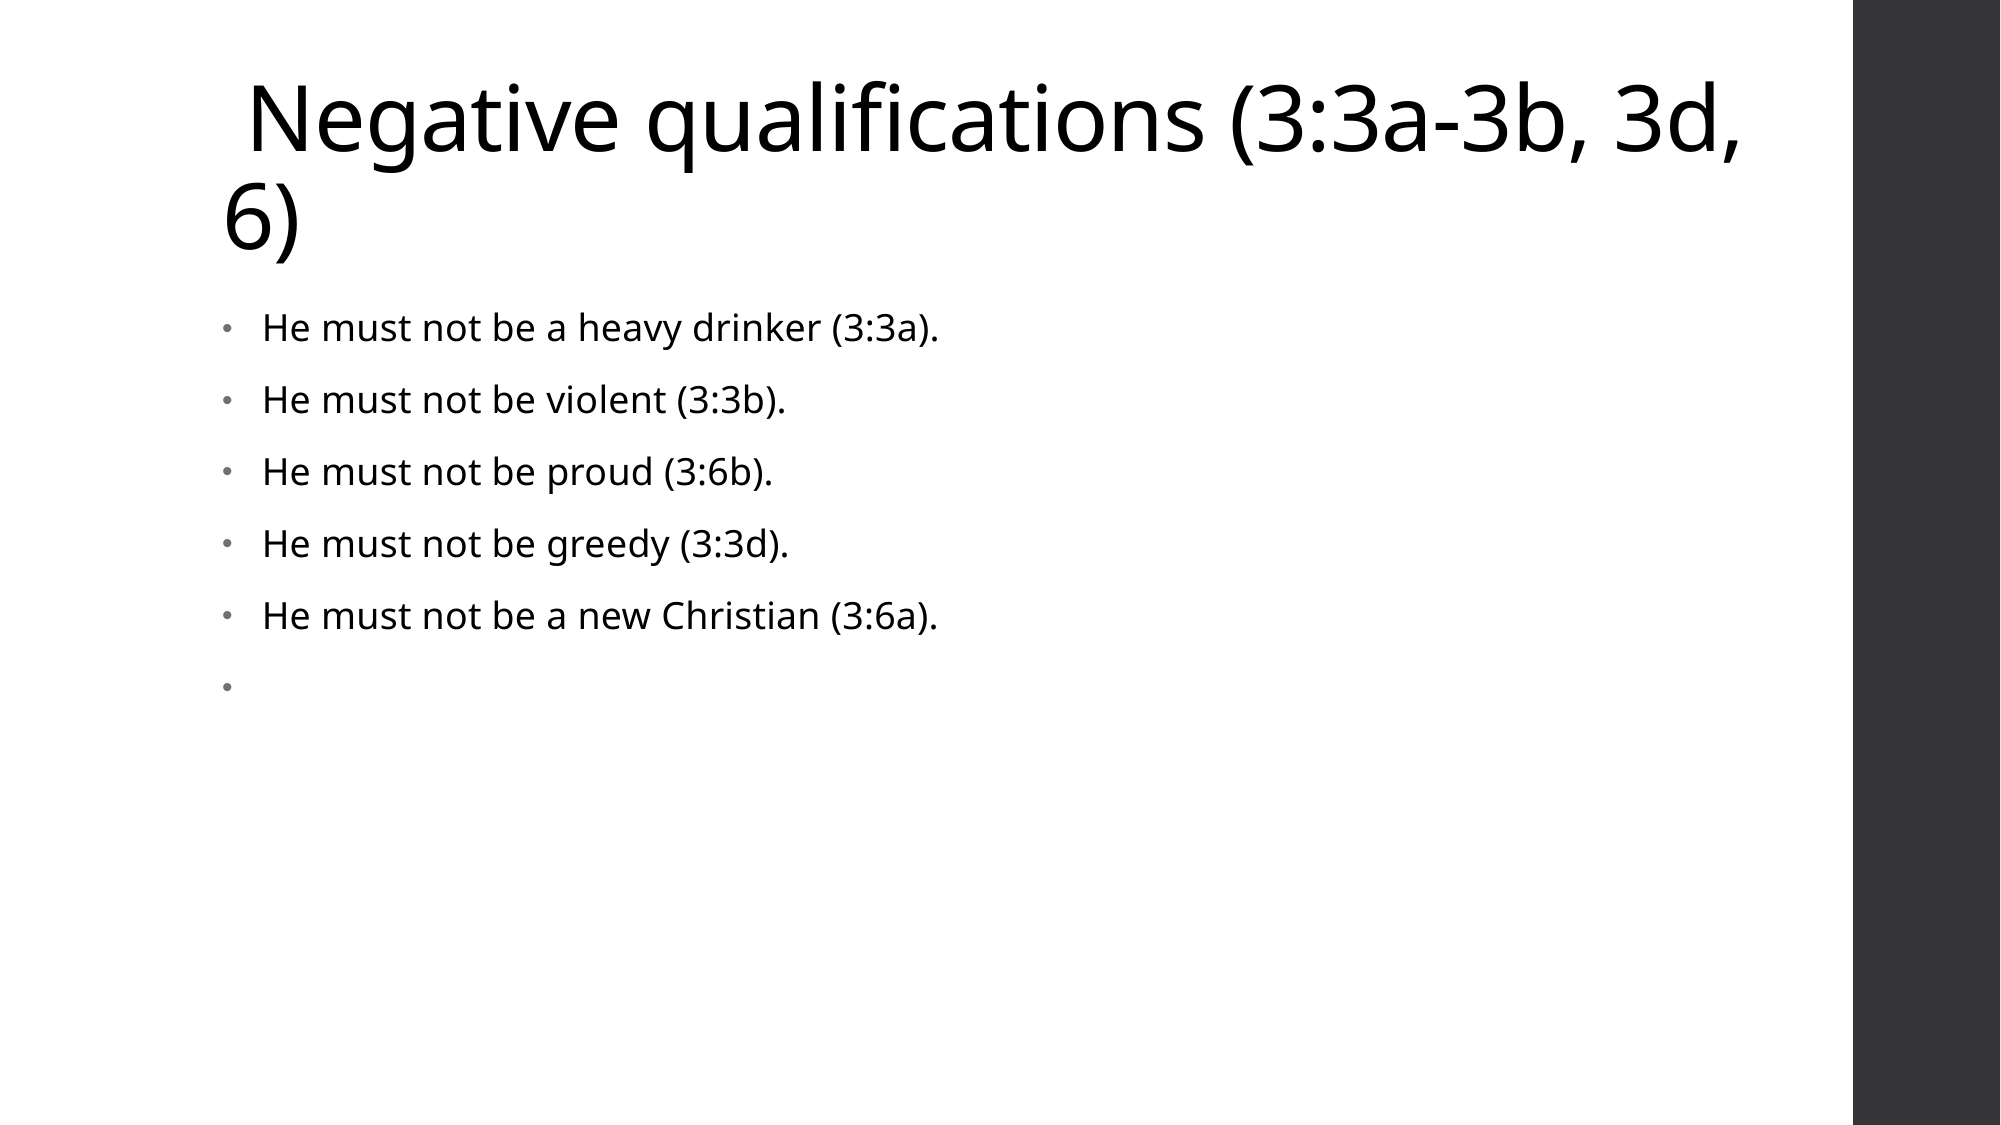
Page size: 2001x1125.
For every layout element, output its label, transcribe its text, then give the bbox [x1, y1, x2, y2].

title Negative qualifications (3:3a-3b, 3d, 6) [206, 60, 1797, 278]
list He must not be a heavy drinker (3:3a). He must not be violent (3:3b). He must not be proud (3:6b). He must not be greedy (3:3d). He must not be a new Christian (3:6a). [206, 299, 1617, 1014]
